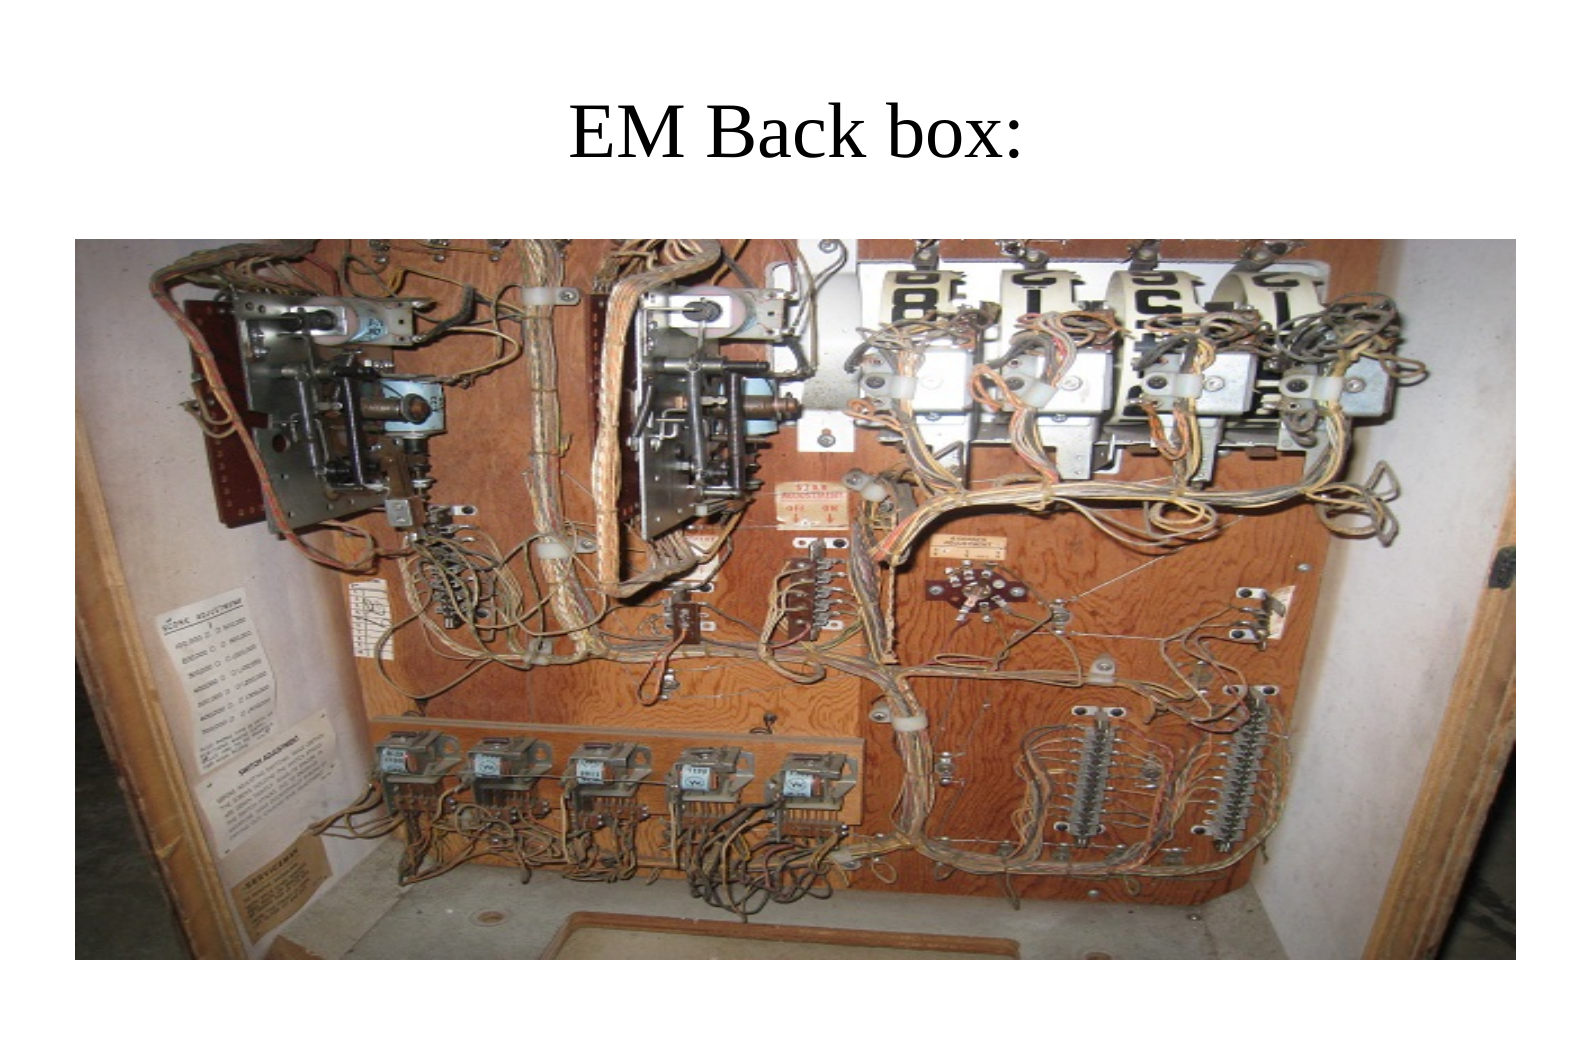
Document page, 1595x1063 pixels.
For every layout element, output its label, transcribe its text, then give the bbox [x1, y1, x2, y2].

picture [75, 239, 1516, 961]
title EM Back box: [79, 42, 1515, 220]
